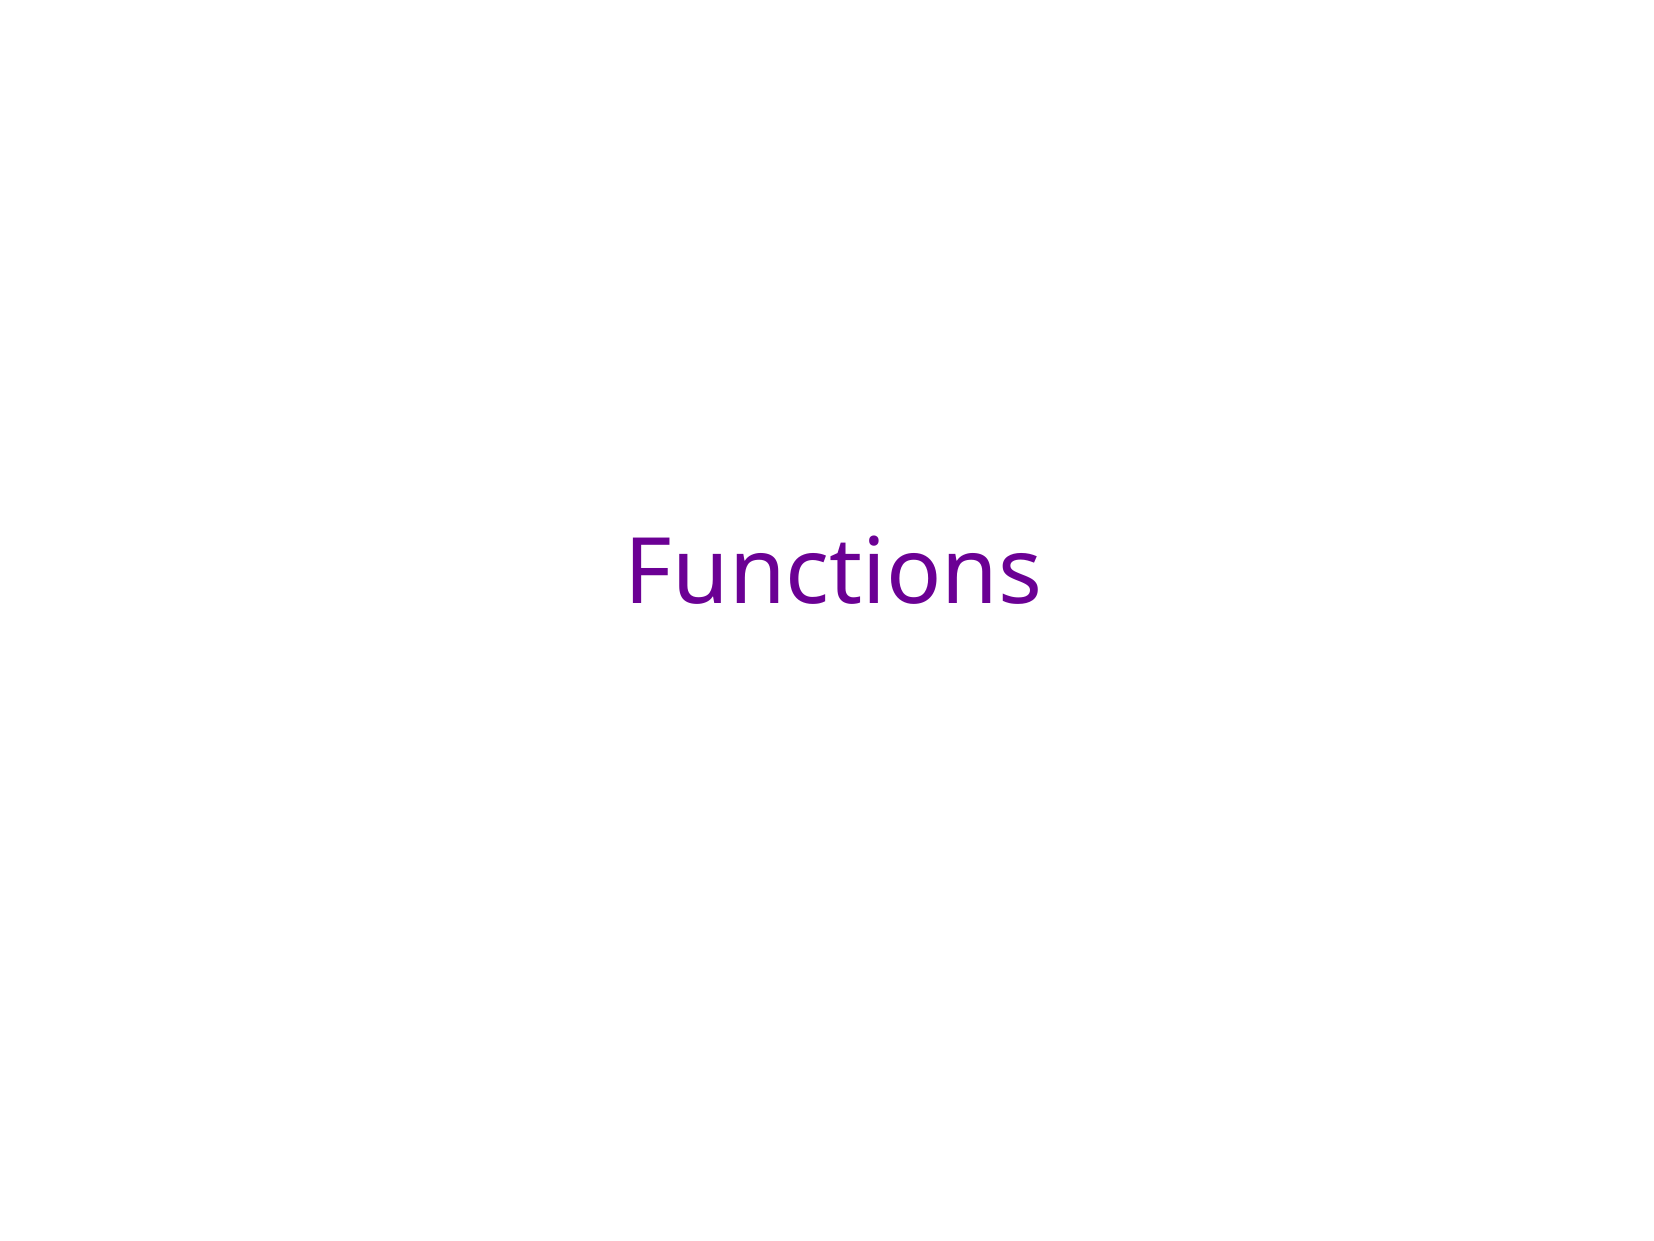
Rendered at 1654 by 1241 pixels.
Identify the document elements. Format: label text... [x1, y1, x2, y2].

title Functions [90, 465, 1579, 673]
